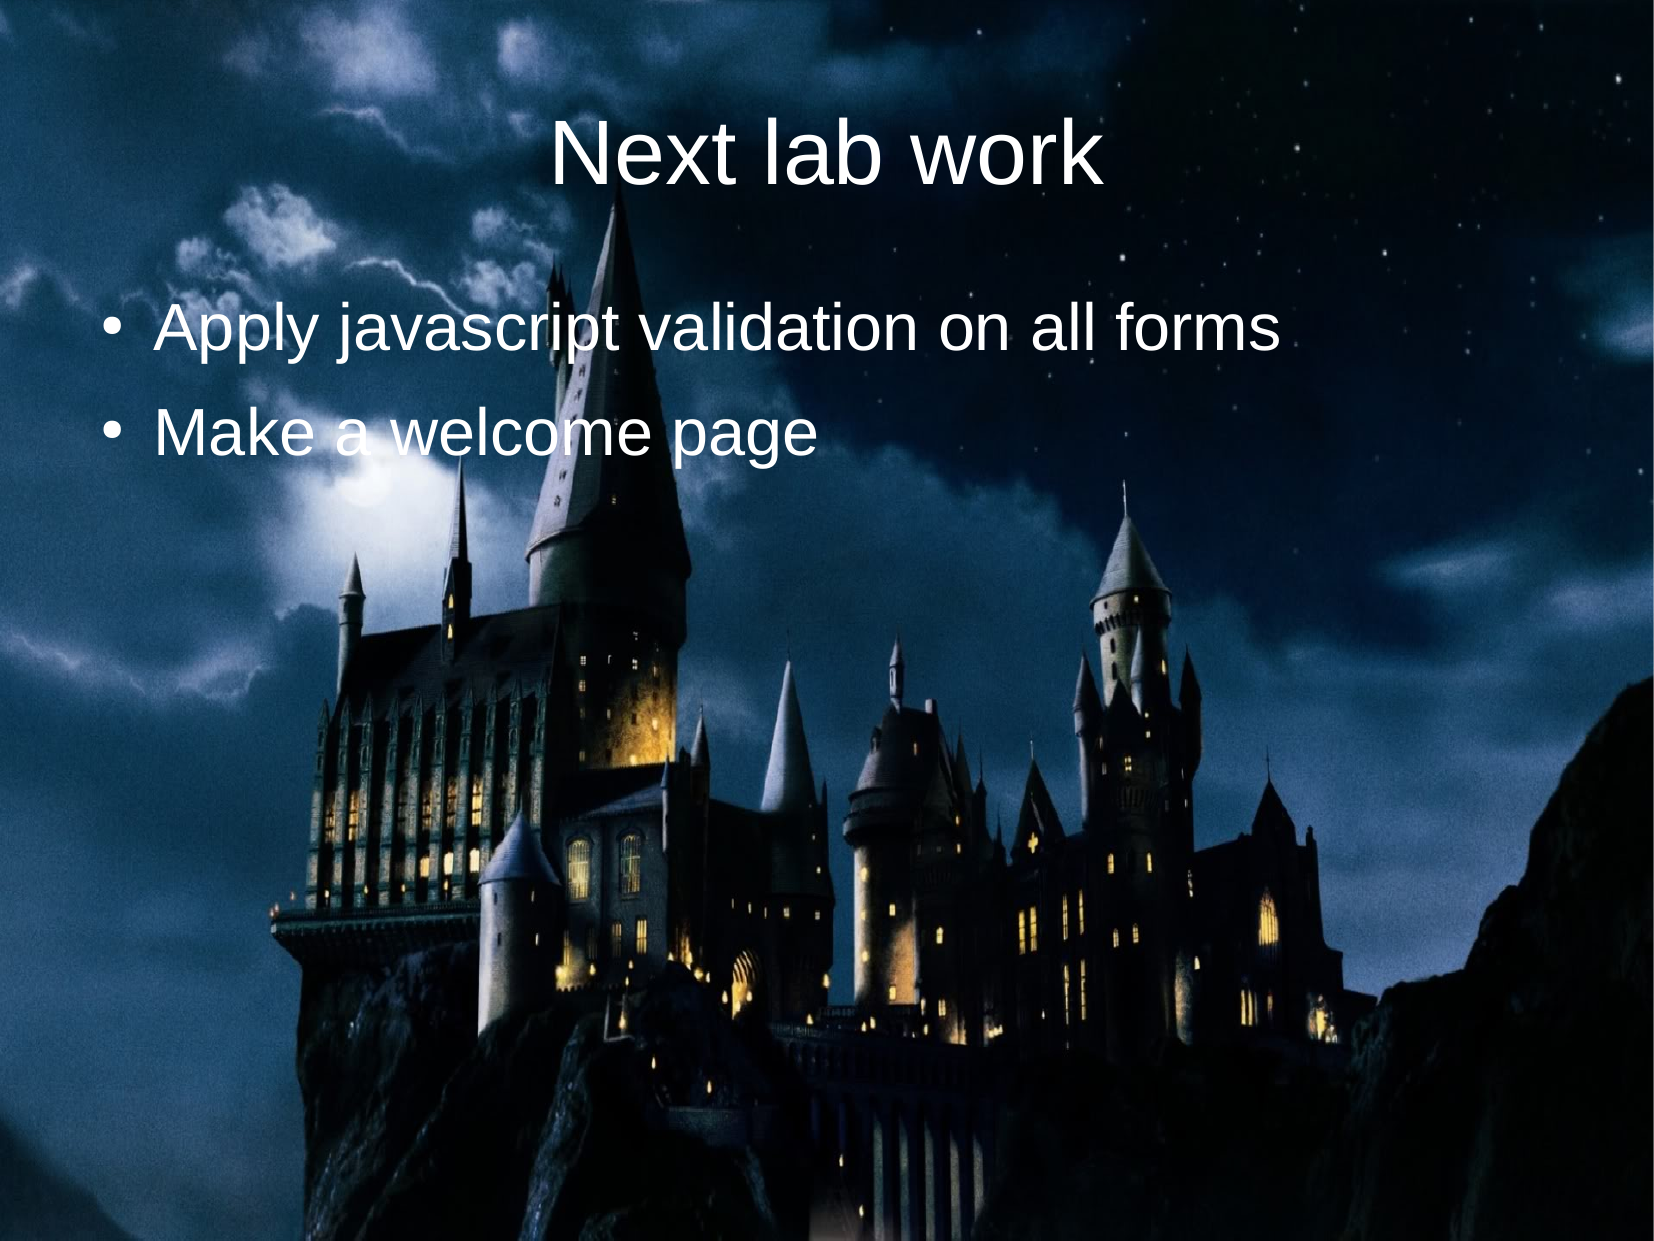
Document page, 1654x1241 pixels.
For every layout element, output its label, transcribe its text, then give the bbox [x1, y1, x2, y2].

picture [0, 0, 1654, 1241]
list Apply javascript validation on all forms Make a welcome page [82, 290, 1571, 1010]
title Next lab work [82, 49, 1571, 257]
